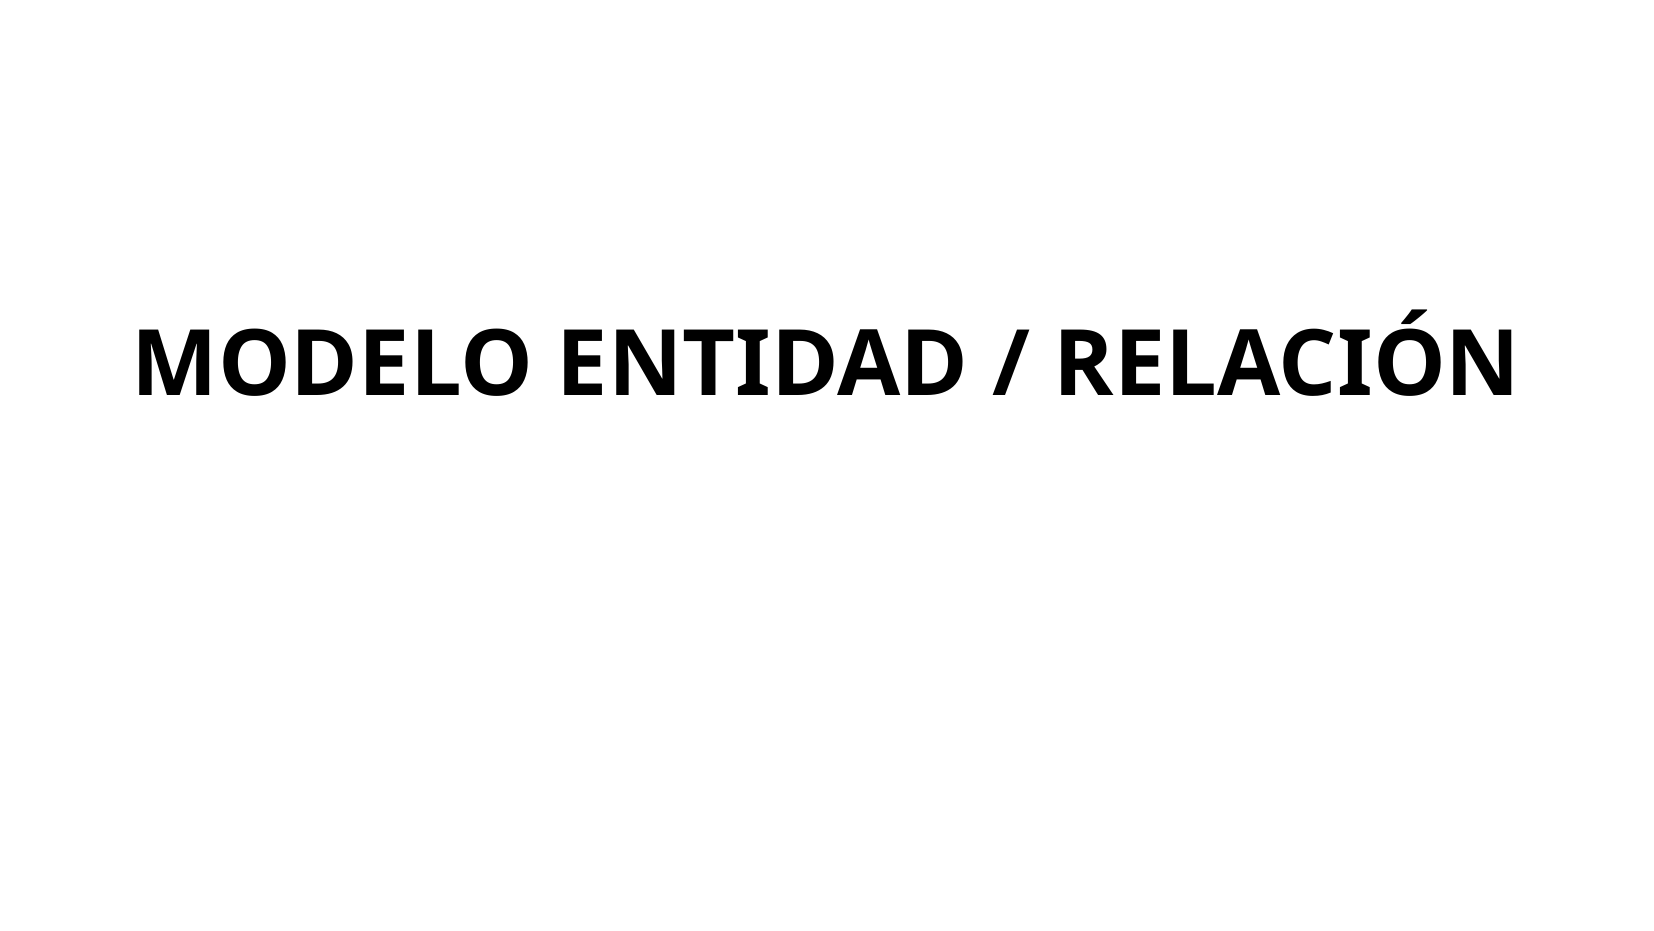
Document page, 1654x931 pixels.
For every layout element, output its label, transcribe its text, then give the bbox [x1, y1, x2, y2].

subtitle MODELO ENTIDAD / RELACIÓN [82, 140, 1571, 681]
